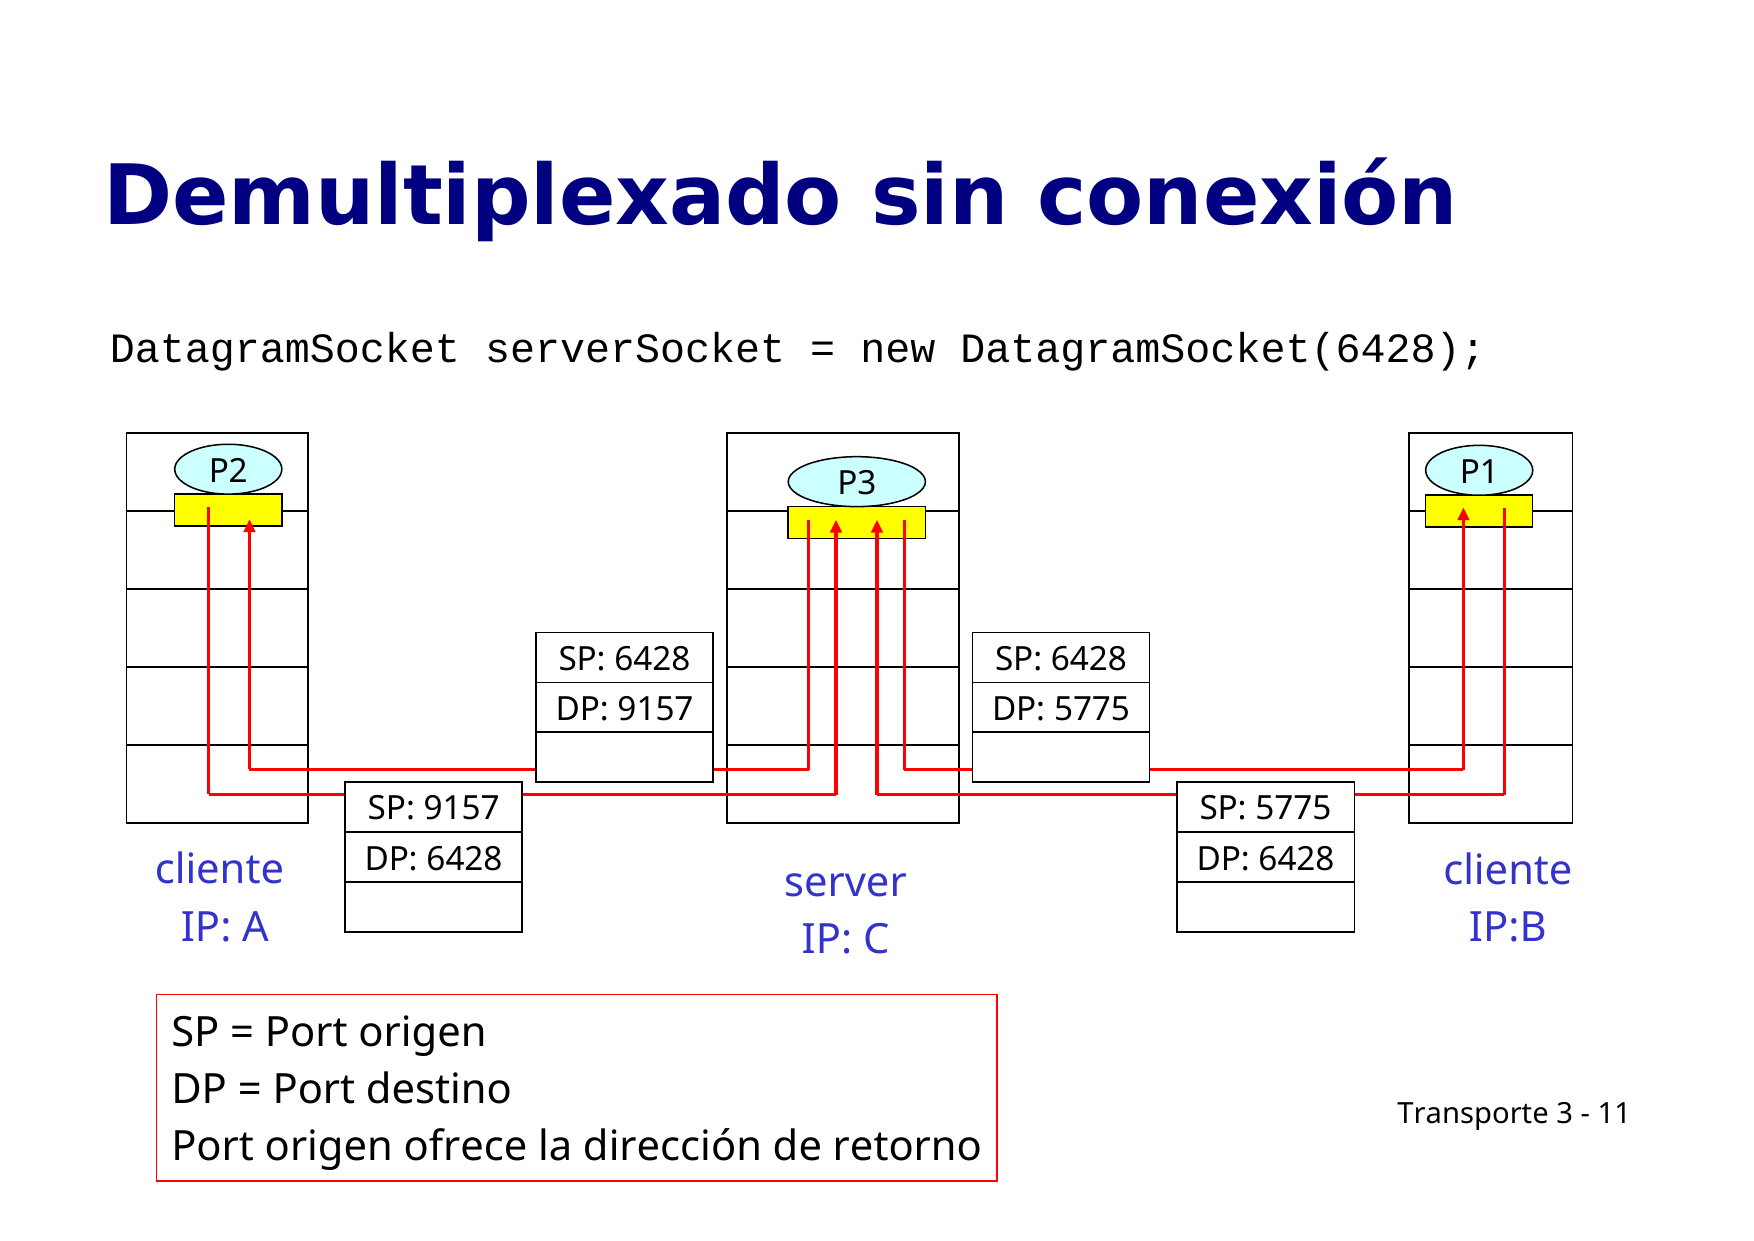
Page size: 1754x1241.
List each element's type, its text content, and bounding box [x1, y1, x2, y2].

text_box [344, 882, 523, 932]
text_box DP: 5775 [972, 682, 1150, 732]
text_box SP: 5775 [1176, 782, 1355, 832]
title Demultiplexado sin conexión [88, 87, 1654, 305]
text_box SP: 6428 [972, 632, 1150, 682]
text_box server IP: C [769, 844, 922, 974]
text_box [126, 432, 308, 823]
text_box [1408, 432, 1573, 823]
text_box DP: 9157 [535, 682, 714, 732]
text_box cliente IP: A [140, 831, 299, 962]
text_box [535, 732, 714, 783]
text_box DP: 6428 [344, 832, 523, 882]
text_box SP = Port origen DP = Port destino Port origen ofrece la dirección de retorno [156, 994, 998, 1181]
text_box DP: 6428 [1176, 832, 1355, 882]
text_box P1 [1425, 445, 1533, 496]
text_box [1176, 882, 1355, 933]
text_box cliente IP:B [1428, 832, 1588, 962]
text_box SP: 9157 [344, 782, 523, 832]
text_box [726, 432, 959, 823]
list DatagramSocket serverSocket = new DatagramSocket(6428); [94, 320, 1655, 450]
text_box P3 [788, 456, 926, 507]
text_box [972, 732, 1150, 783]
text_box P2 [174, 444, 282, 495]
text_box SP: 6428 [535, 632, 714, 682]
